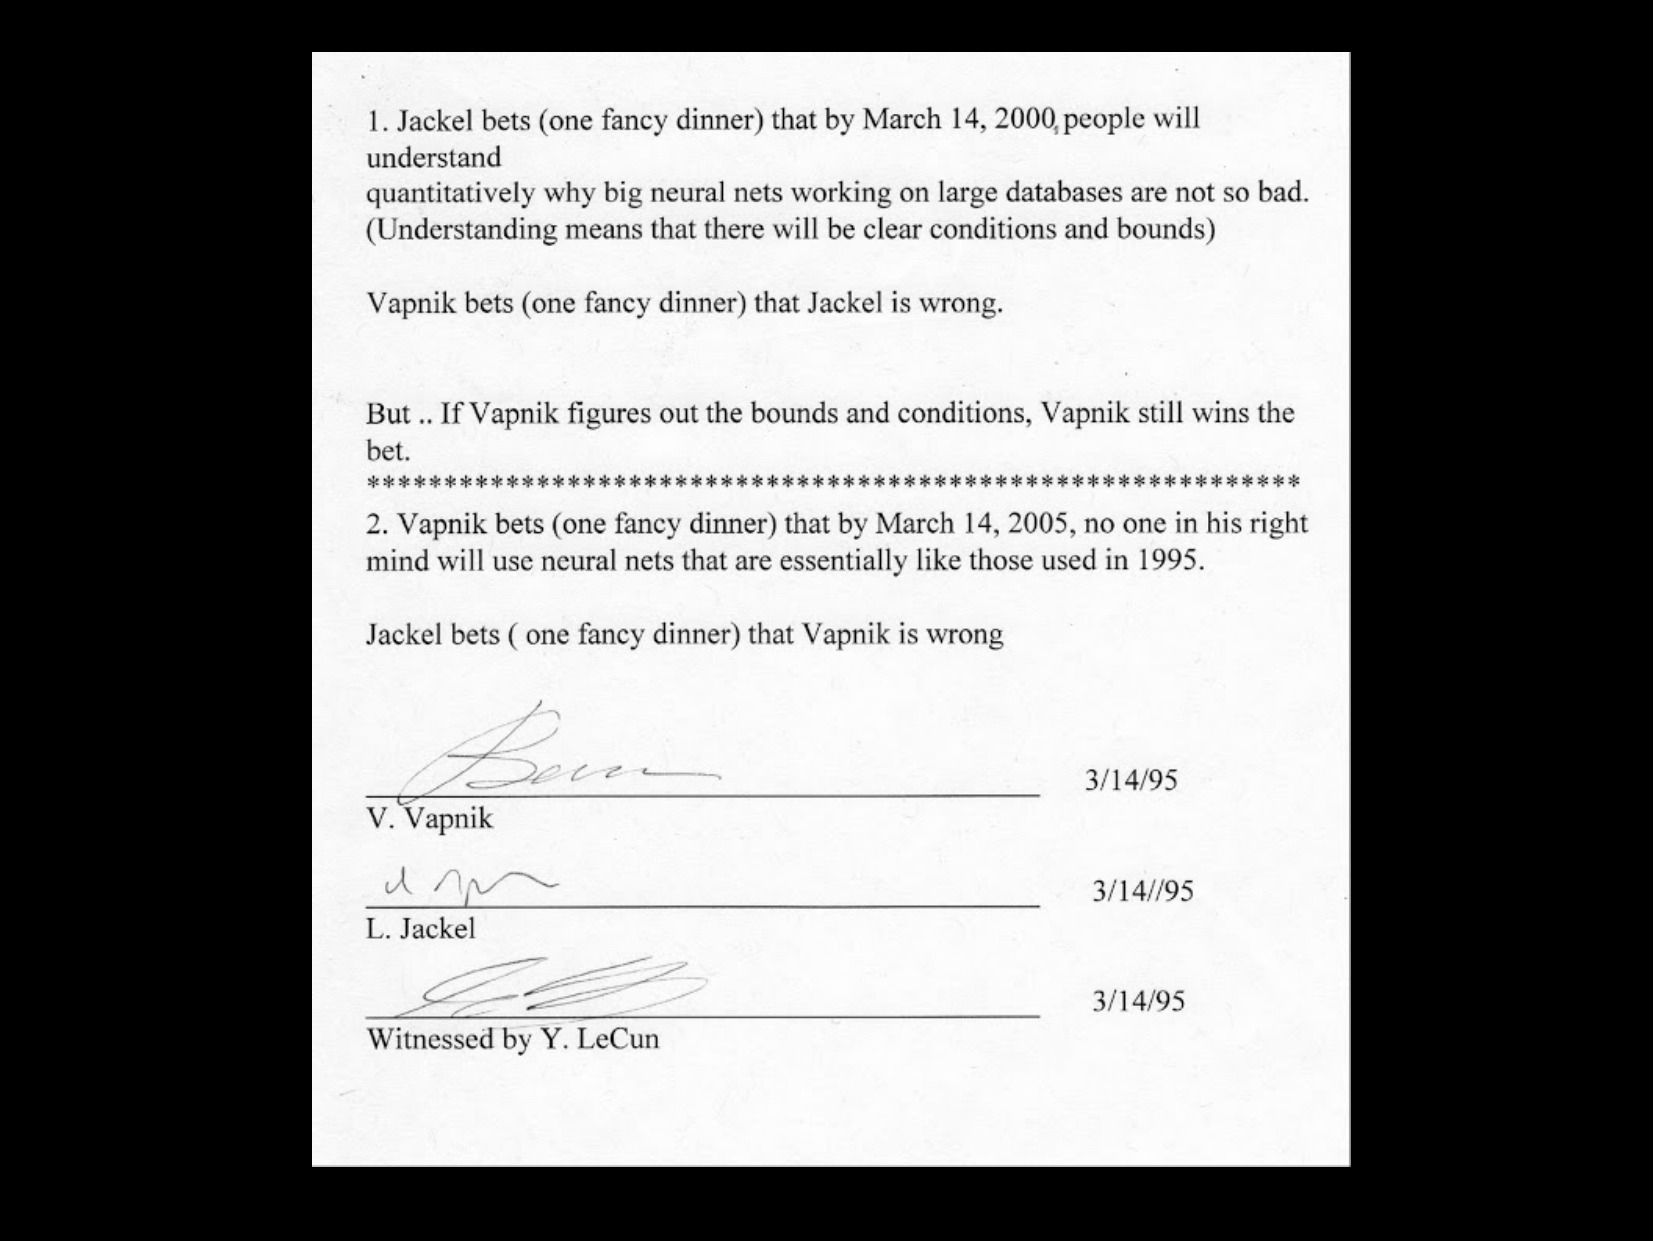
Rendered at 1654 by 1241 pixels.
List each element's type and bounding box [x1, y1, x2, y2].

picture [312, 52, 1351, 1167]
